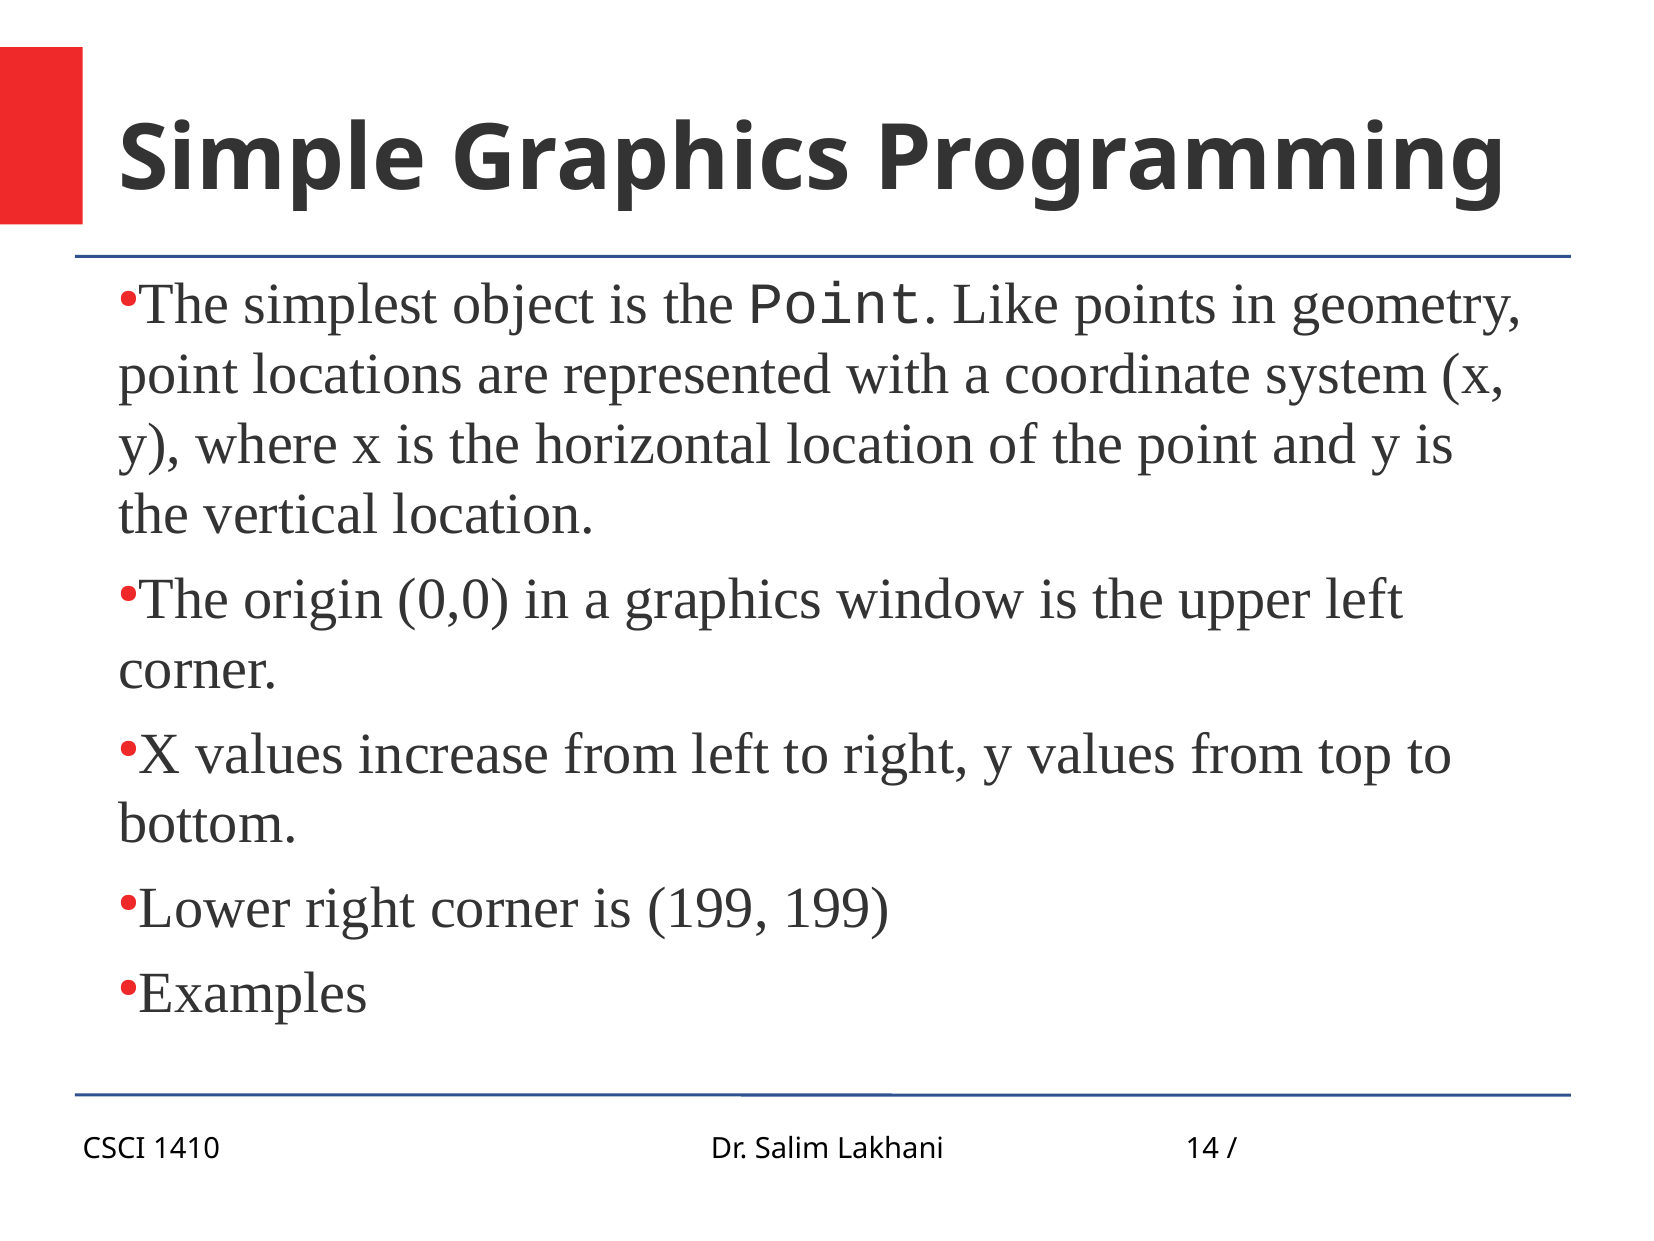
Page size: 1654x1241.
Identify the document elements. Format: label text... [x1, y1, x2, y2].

title Simple Graphics Programming [118, 49, 1571, 257]
list The simplest object is the Point. Like points in geometry, point locations are represented with a coordinate system (x, y), where x is the horizontal location of the point and y is the vertical location. The origin (0,0) in a graphics window is the upper left corner. X values increase from left to right, y values from top to bottom. Lower right corner is (199, 199) Examples [118, 265, 1536, 1081]
text_box Dr. Salim Lakhani [565, 1129, 1090, 1216]
text_box CSCI 1410 [82, 1129, 468, 1216]
text_box / [1185, 1129, 1571, 1216]
